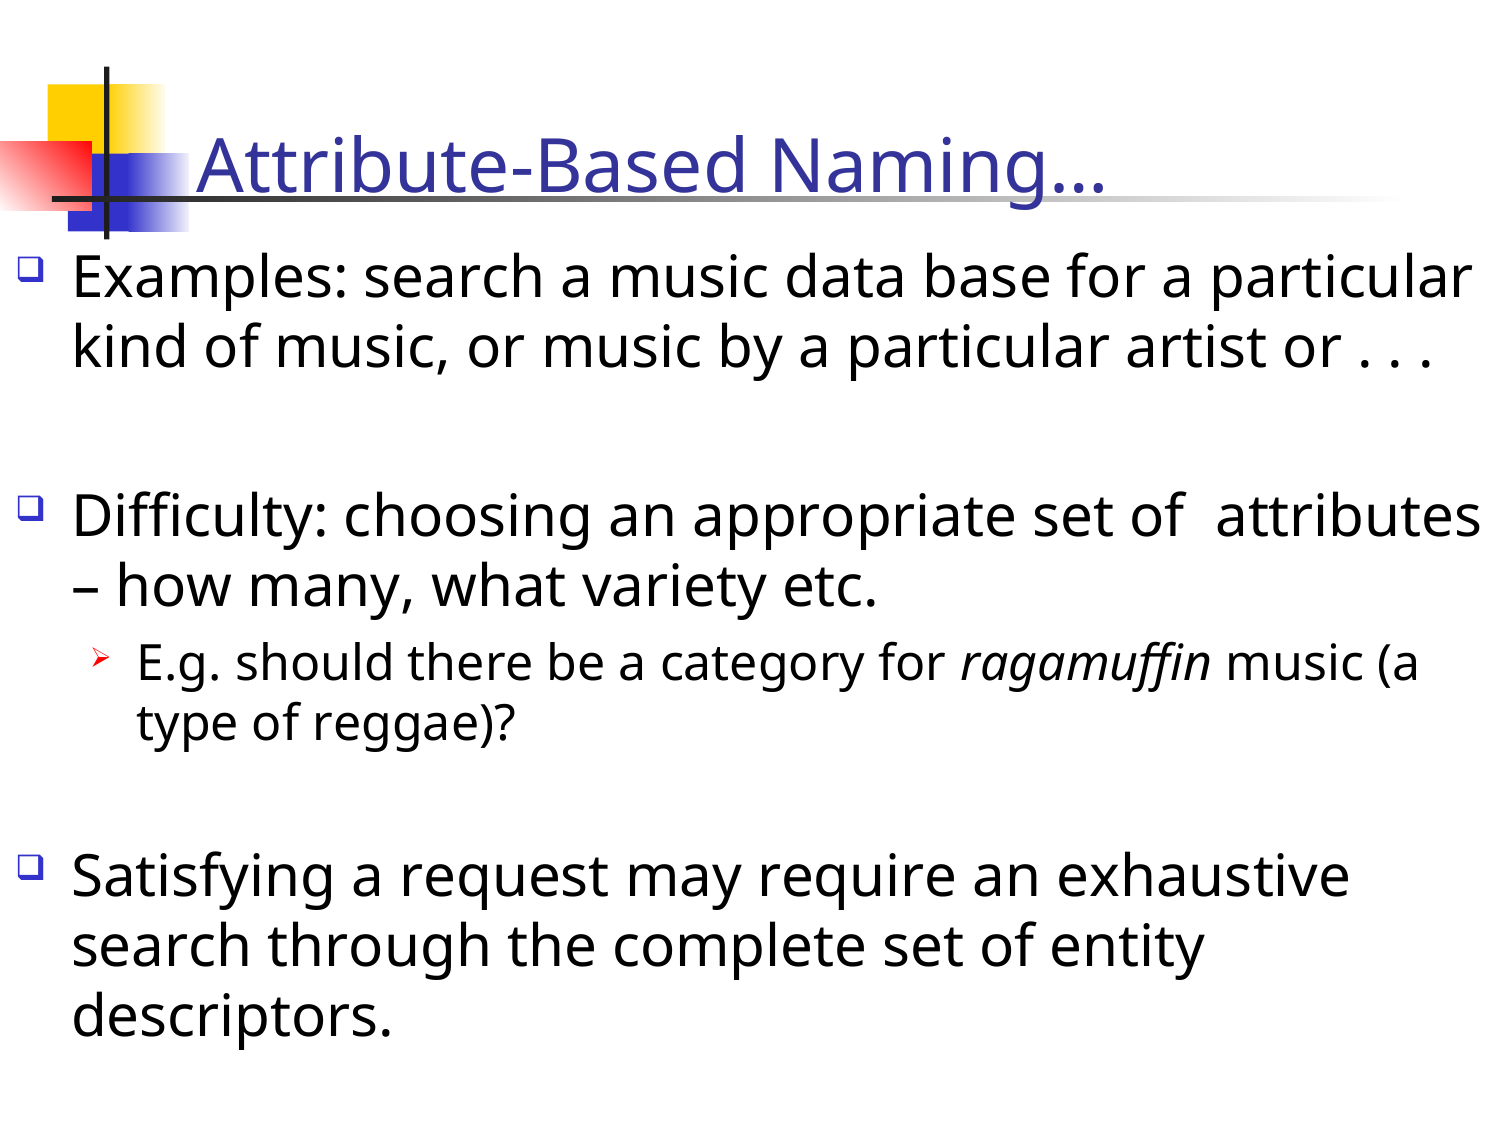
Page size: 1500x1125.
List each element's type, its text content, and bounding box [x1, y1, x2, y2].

text_box Examples: search a music data base for a particular kind of music, or music by a particular artist or . . . Difficulty: choosing an appropriate set of attributes – how many, what variety etc. E.g. should there be a category for ragamuffin music (a type of reggae)? Satisfying a request may require an exhaustive search through the complete set of entity descriptors. [0, 231, 1500, 1083]
text_box Attribute-Based Naming… [181, 77, 1460, 216]
